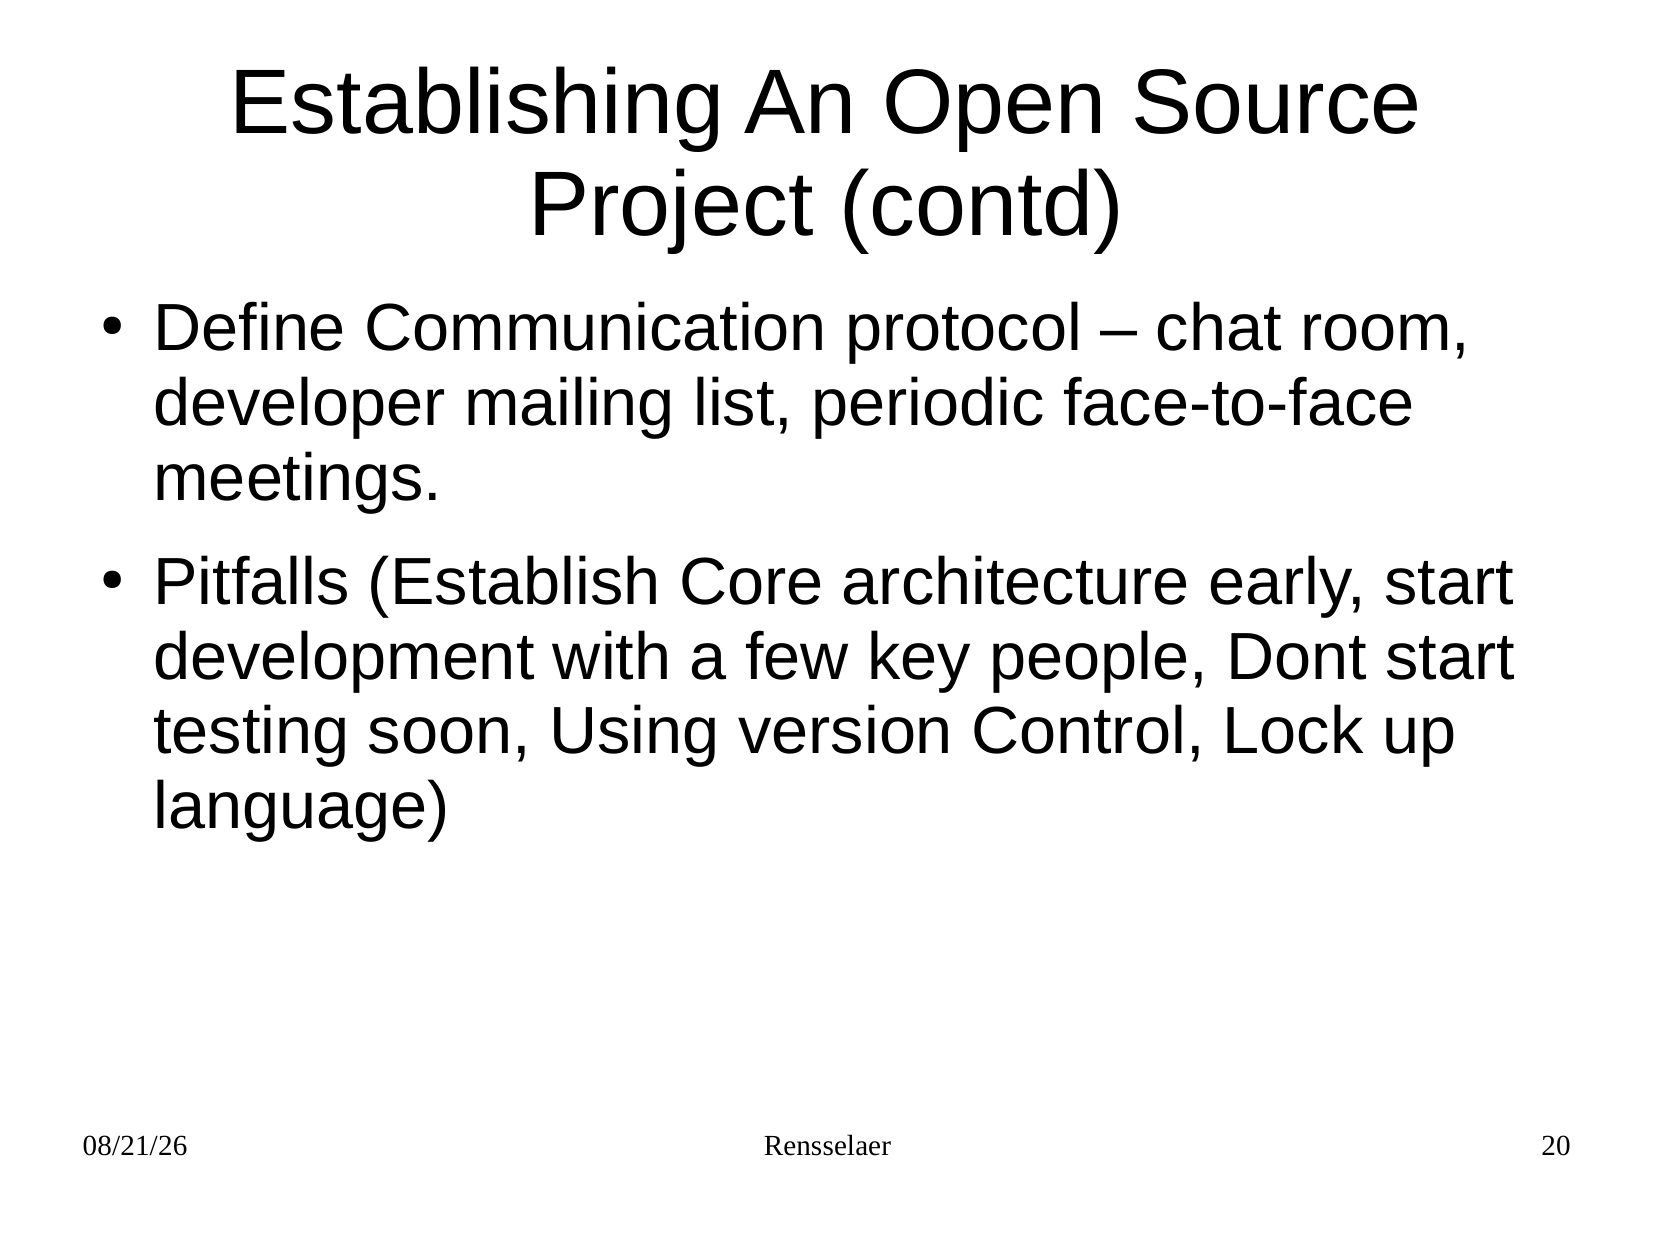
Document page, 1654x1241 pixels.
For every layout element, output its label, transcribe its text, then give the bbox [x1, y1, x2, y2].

title Establishing An Open Source Project (contd) [82, 49, 1571, 257]
list Define Communication protocol – chat room, developer mailing list, periodic face-to-face meetings. Pitfalls (Establish Core architecture early, start development with a few key people, Dont start testing soon, Using version Control, Lock up language) [82, 290, 1571, 1010]
